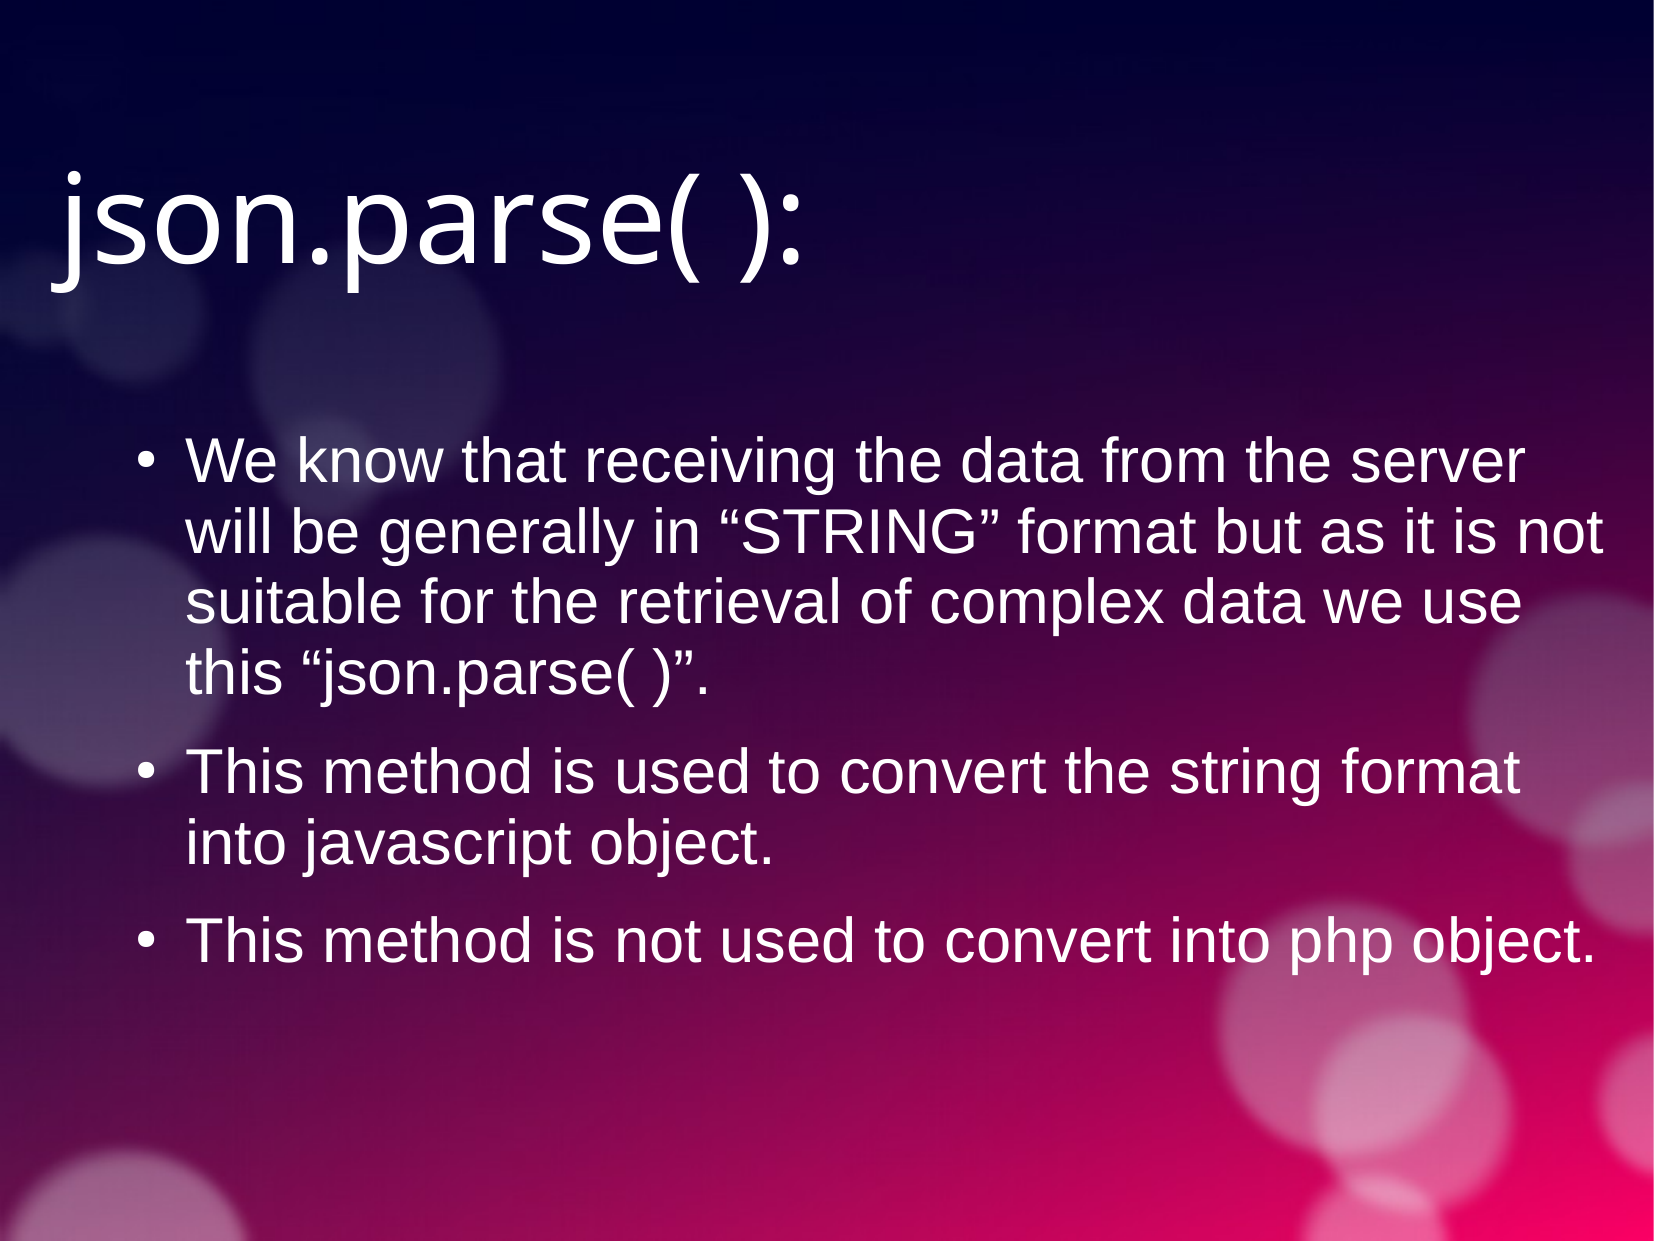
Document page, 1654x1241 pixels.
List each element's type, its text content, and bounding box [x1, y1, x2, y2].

title json.parse( ): [59, 111, 1548, 319]
picture [0, 0, 1654, 1241]
list We know that receiving the data from the server will be generally in “STRING” format but as it is not suitable for the retrieval of complex data we use this “json.parse( )”. This method is used to convert the string format into javascript object. This method is not used to convert into php object. [118, 425, 1607, 1052]
